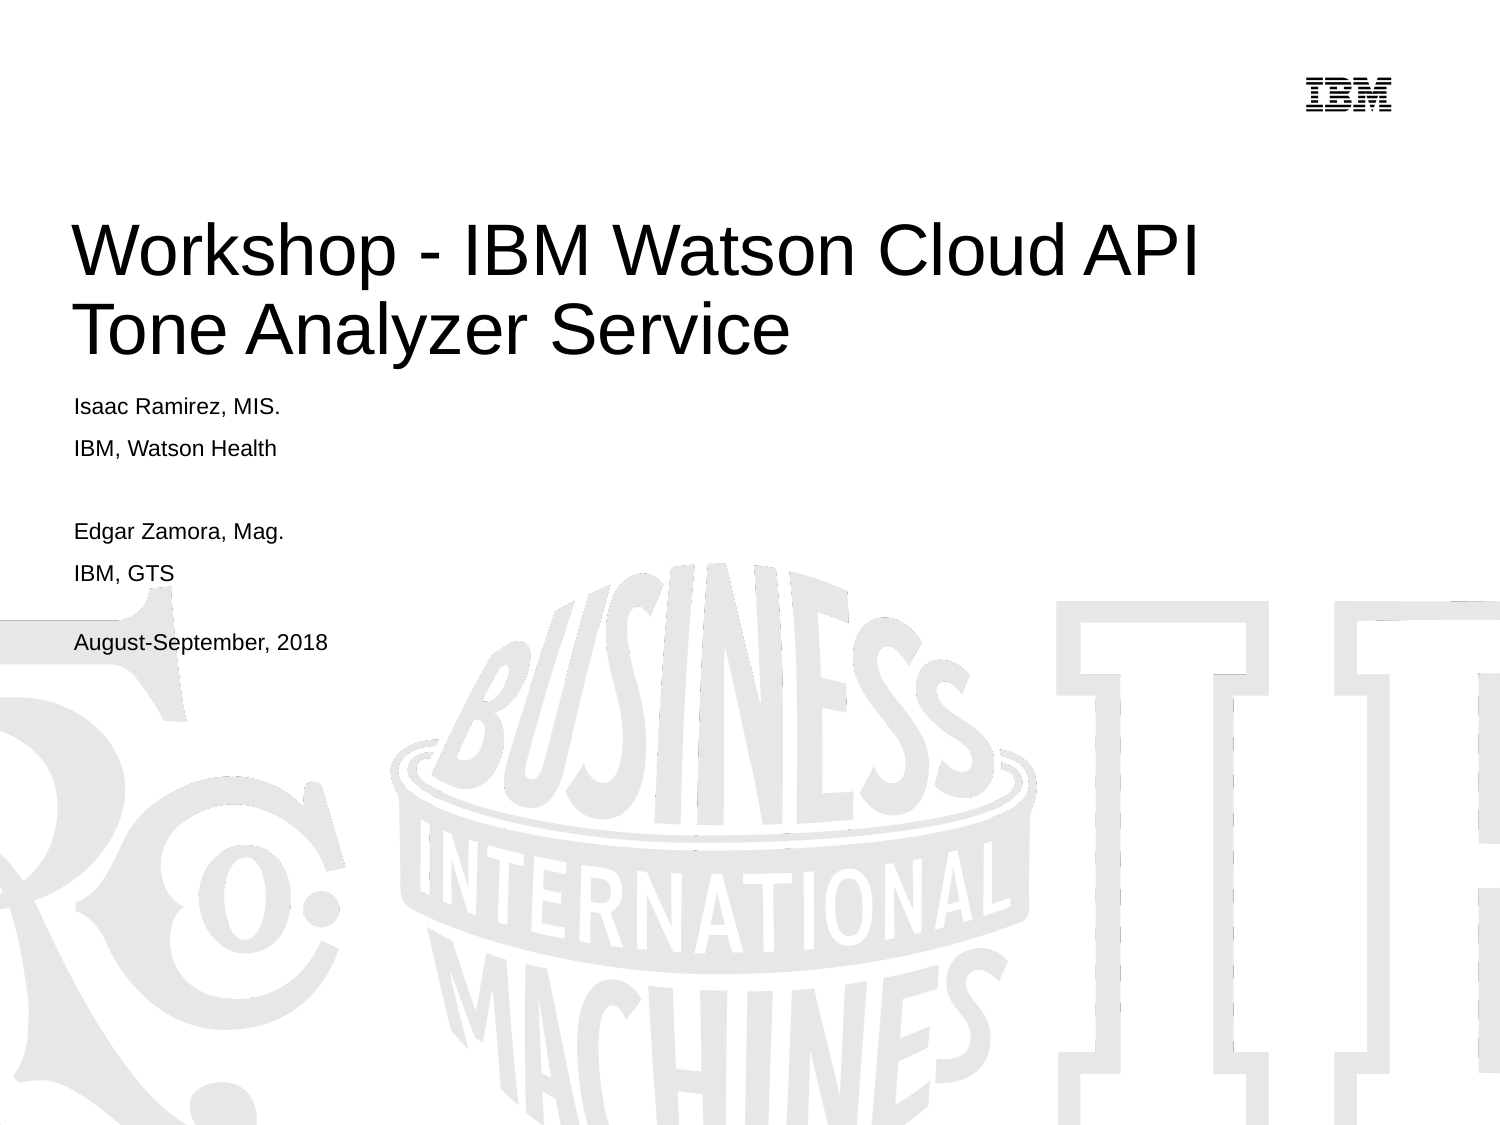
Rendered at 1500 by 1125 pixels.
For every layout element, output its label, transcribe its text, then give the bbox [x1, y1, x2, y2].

picture [0, 0, 1500, 1125]
title Workshop - IBM Watson Cloud API Tone Analyzer Service [56, 205, 1447, 466]
subtitle Isaac Ramirez, MIS. IBM, Watson Health Edgar Zamora, Mag. IBM, GTS August-September, 2018 [59, 383, 1334, 663]
